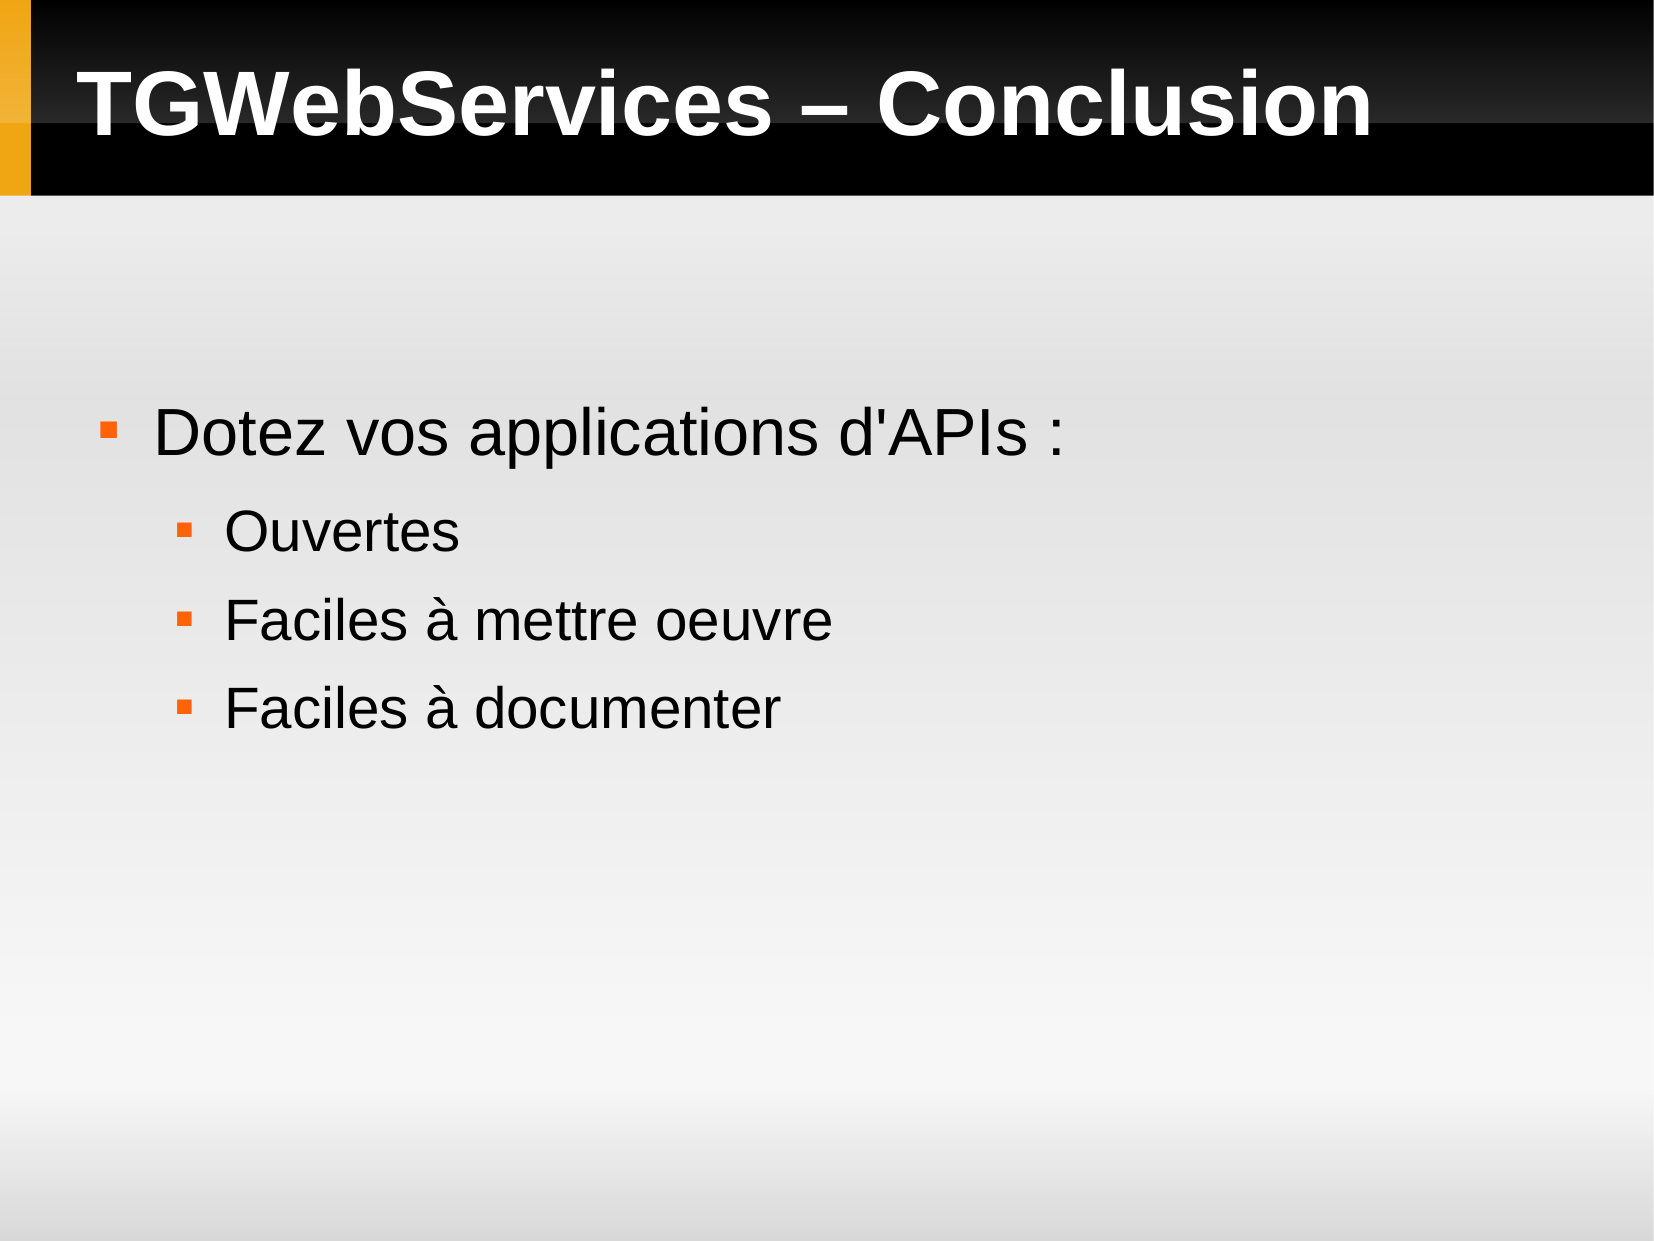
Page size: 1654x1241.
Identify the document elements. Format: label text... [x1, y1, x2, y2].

list Dotez vos applications d'APIs : Ouvertes Faciles à mettre oeuvre Faciles à documenter [82, 290, 1571, 1094]
title TGWebServices – Conclusion [76, 7, 1565, 200]
picture [0, 0, 1654, 1241]
